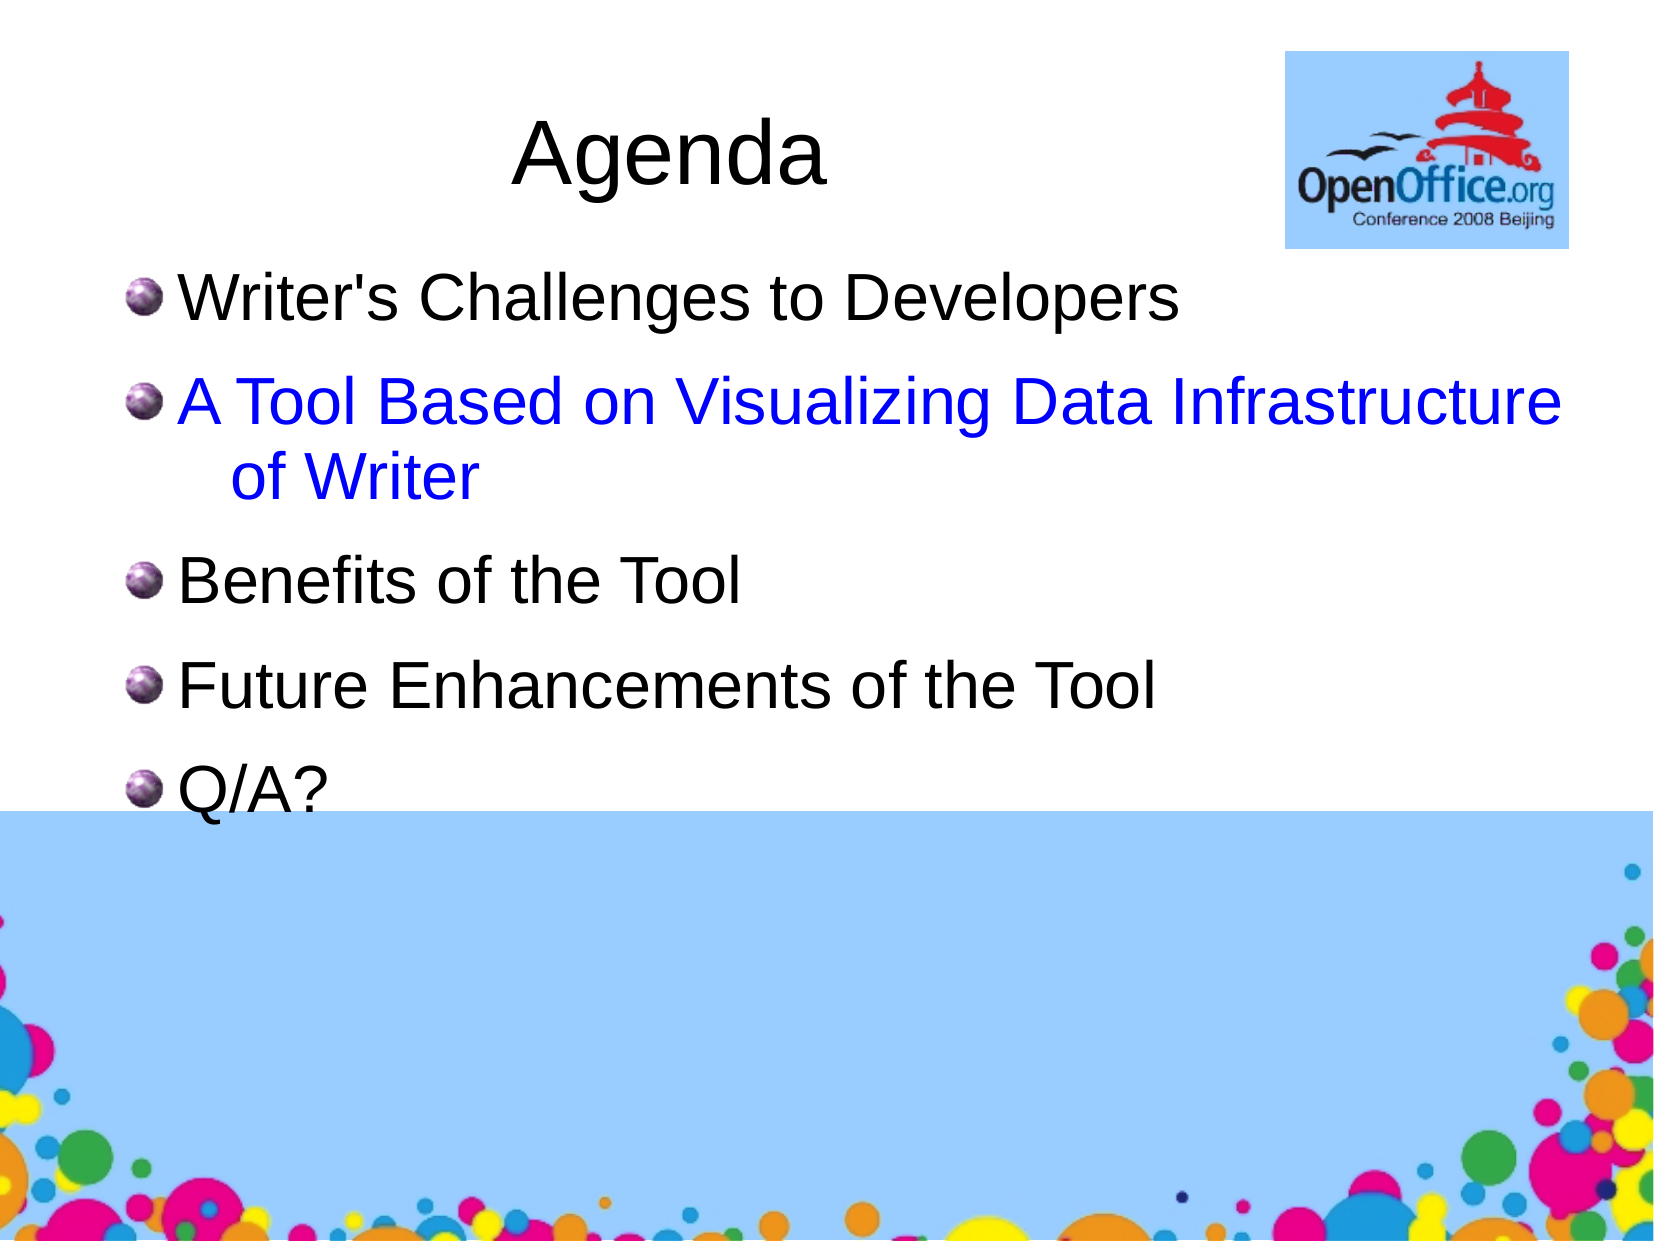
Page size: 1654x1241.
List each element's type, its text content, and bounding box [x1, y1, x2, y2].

title Agenda [82, 49, 1258, 257]
list Writer's Challenges to Developers A Tool Based on Visualizing Data Infrastructure of Writer Benefits of the Tool Future Enhancements of the Tool Q/A? [88, 259, 1607, 1109]
picture [1285, 51, 1569, 250]
picture [0, 810, 1654, 1241]
